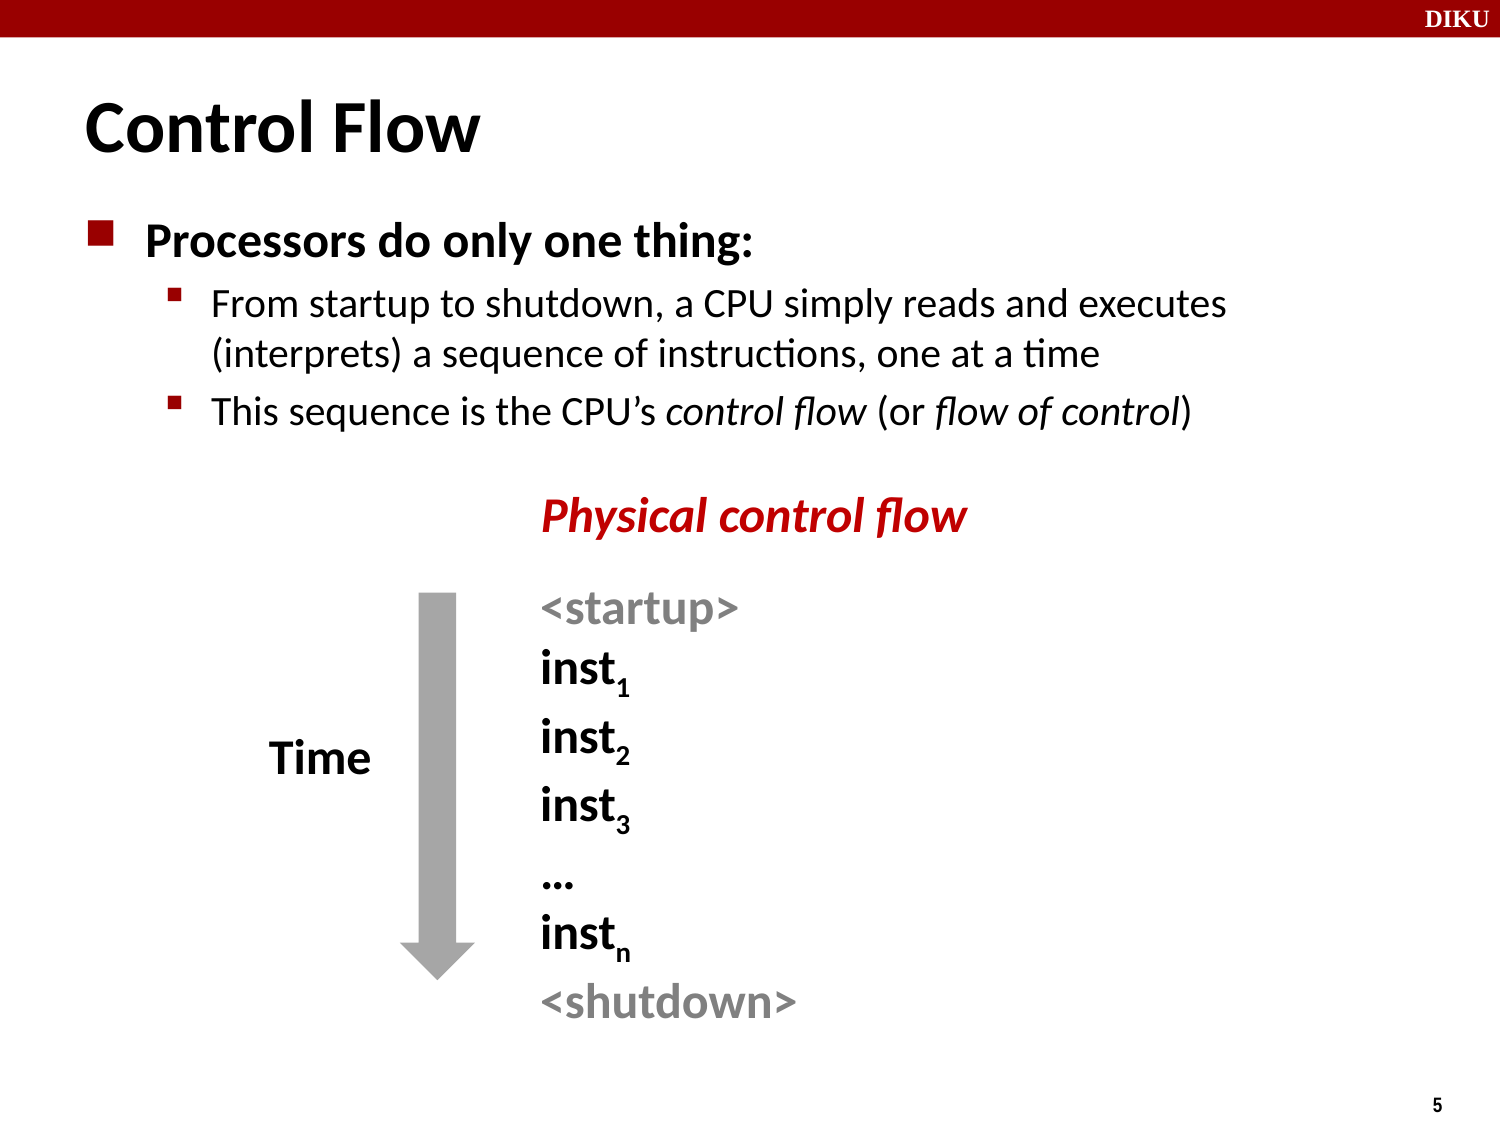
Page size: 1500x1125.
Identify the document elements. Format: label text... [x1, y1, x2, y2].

text_box <startup> inst1 inst2 inst3 … instn <shutdown> [525, 567, 813, 1036]
text_box Physical control flow [526, 474, 983, 550]
title Control Flow [70, 75, 775, 169]
list Processors do only one thing: From startup to shutdown, a CPU simply reads and executes (interprets) a sequence of instructions, one at a time This sequence is the CPU’s control flow (or flow of control) [74, 200, 1435, 486]
text_box [399, 592, 475, 981]
text_box Time [253, 716, 387, 792]
